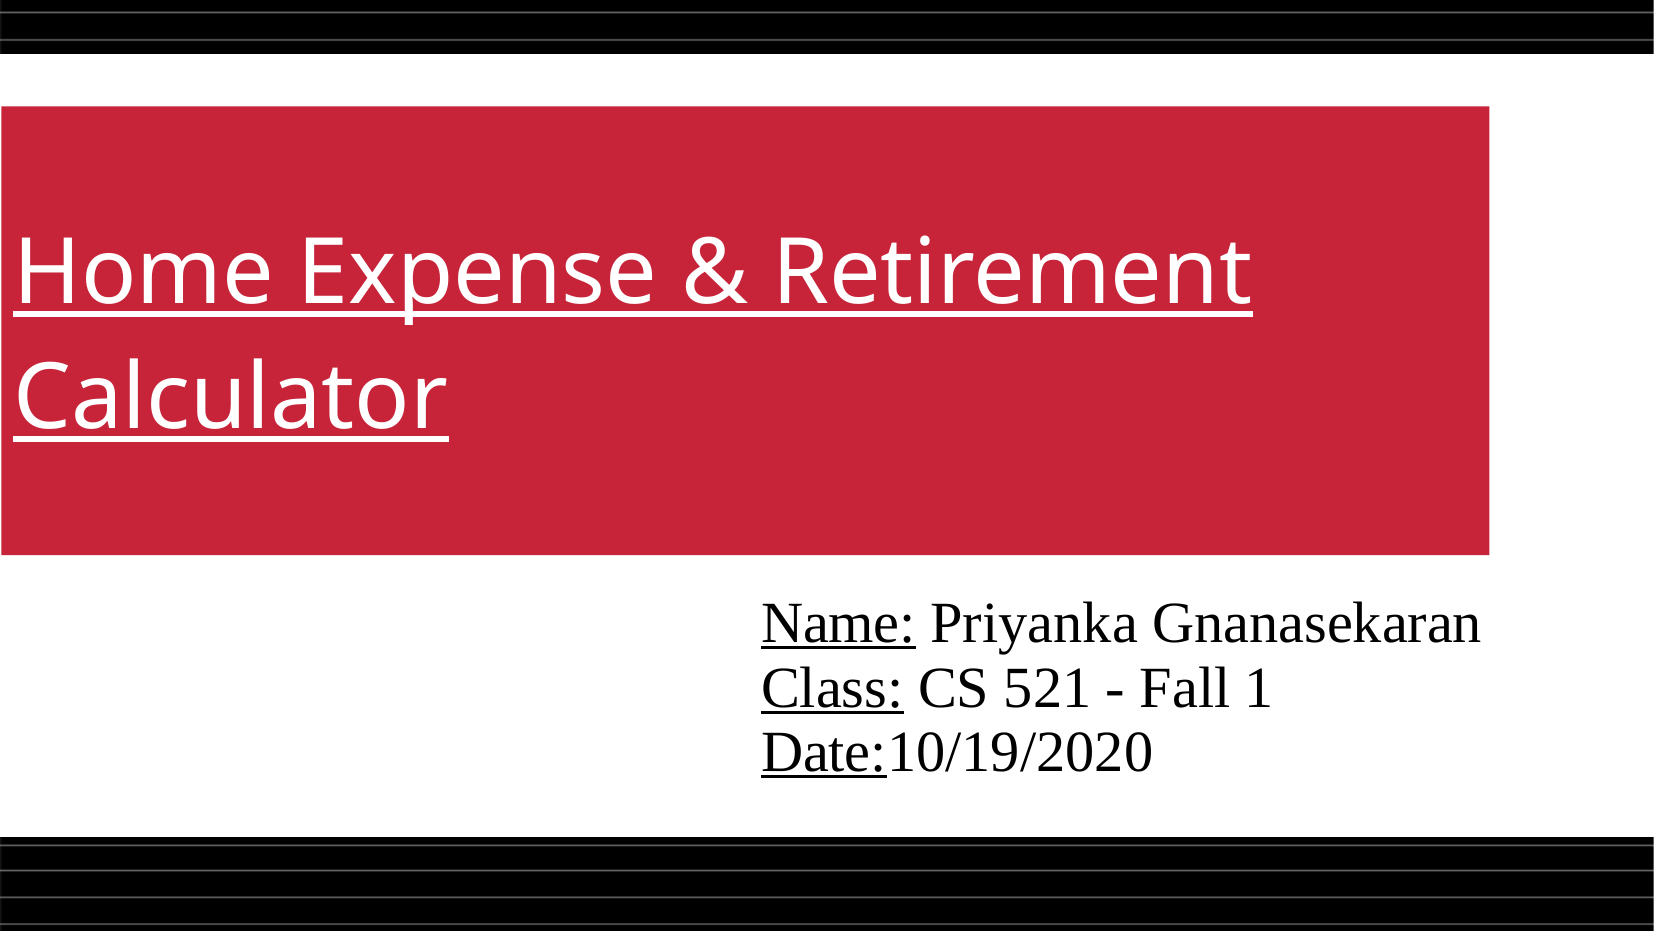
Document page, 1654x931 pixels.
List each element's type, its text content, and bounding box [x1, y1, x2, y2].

title Home Expense & Retirement Calculator [1, 106, 1490, 556]
picture [0, 837, 1654, 931]
picture [0, 0, 1654, 54]
subtitle Name: Priyanka Gnanasekaran Class: CS 521 - Fall 1 Date:10/19/2020 [760, 590, 1486, 804]
